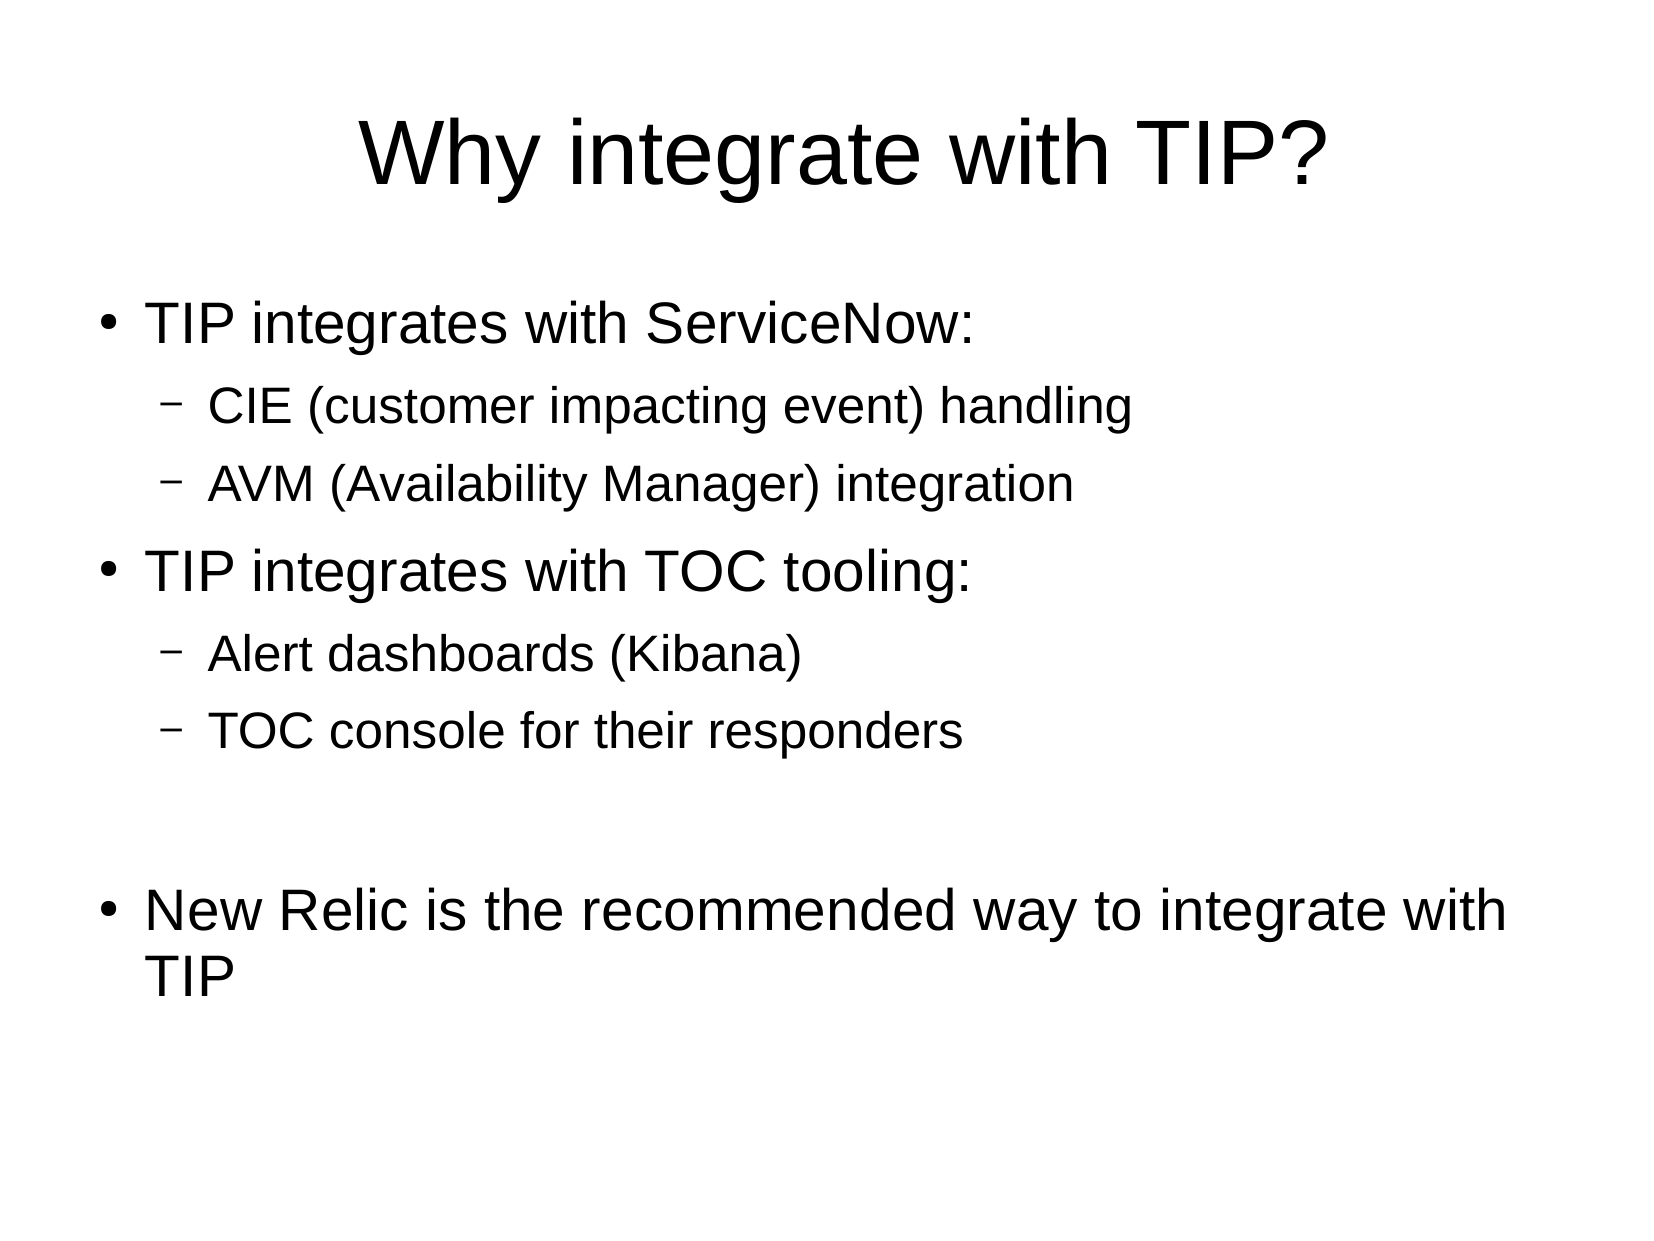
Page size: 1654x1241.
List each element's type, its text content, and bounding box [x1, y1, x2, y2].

title Why integrate with TIP? [82, 49, 1571, 257]
list TIP integrates with ServiceNow: CIE (customer impacting event) handling AVM (Availability Manager) integration TIP integrates with TOC tooling: Alert dashboards (Kibana) TOC console for their responders New Relic is the recommended way to integrate with TIP [82, 290, 1571, 1010]
